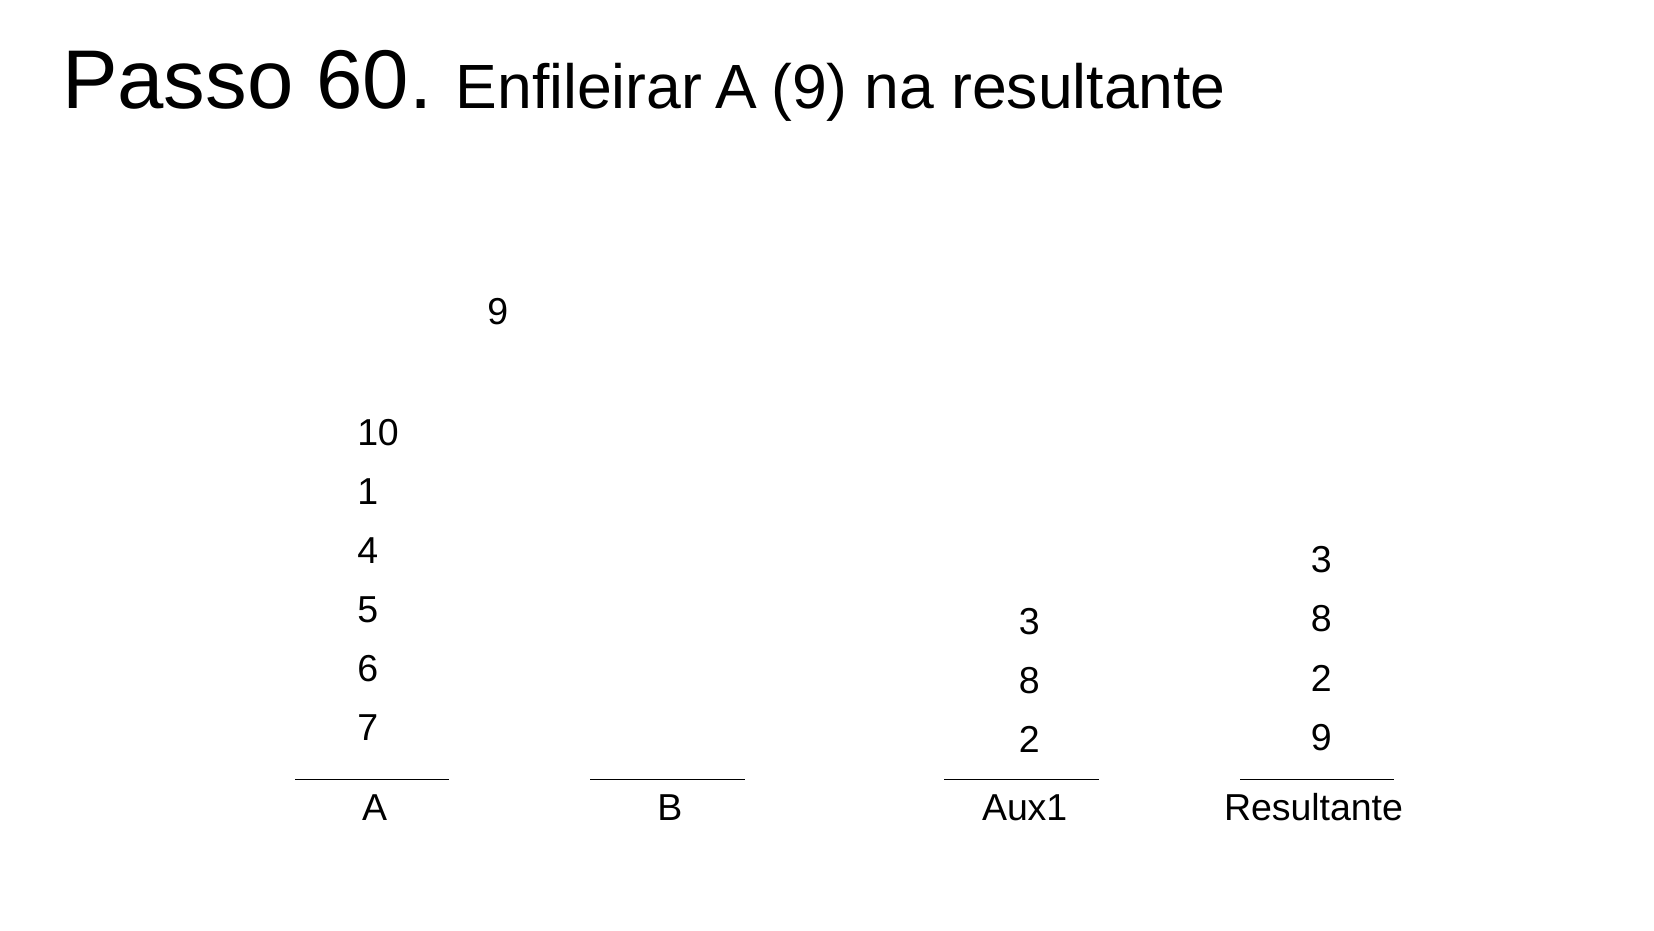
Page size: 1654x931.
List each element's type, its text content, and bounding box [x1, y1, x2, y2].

text_box 8 [1003, 651, 1055, 709]
text_box 6 [342, 640, 426, 697]
text_box 5 [342, 580, 426, 638]
text_box Passo 60. Enfileirar A (9) na resultante [47, 25, 1607, 274]
text_box 3 [1296, 531, 1347, 589]
text_box 1 [342, 462, 426, 520]
text_box A [347, 779, 508, 837]
text_box Aux1 [967, 780, 1083, 837]
text_box 4 [342, 521, 426, 579]
text_box 7 [342, 699, 426, 756]
text_box B [642, 780, 698, 837]
text_box 2 [1296, 649, 1347, 707]
text_box Resultante [1209, 779, 1418, 837]
text_box 3 [1003, 592, 1055, 650]
text_box 10 [342, 403, 426, 461]
text_box 9 [472, 283, 556, 341]
text_box 8 [1296, 590, 1347, 648]
text_box 9 [1296, 708, 1347, 766]
text_box 2 [1003, 710, 1055, 768]
